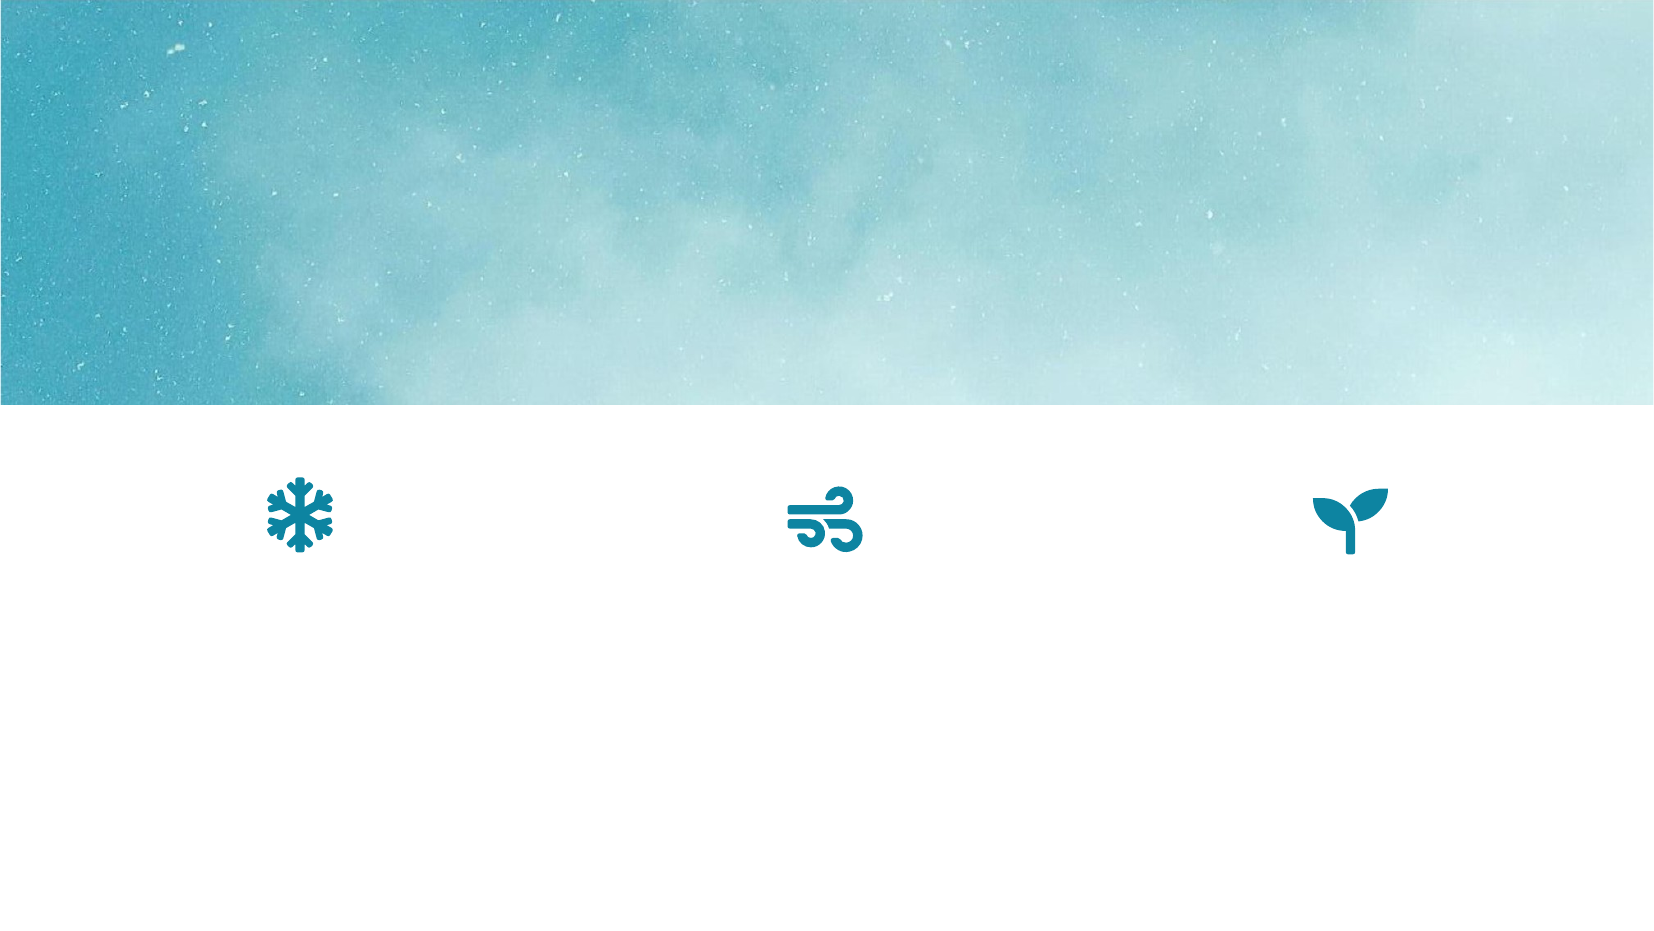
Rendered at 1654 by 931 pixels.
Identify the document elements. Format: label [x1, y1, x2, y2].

text_box [787, 519, 825, 548]
text_box [1349, 488, 1388, 522]
picture [2, 1, 1653, 405]
text_box [267, 477, 333, 553]
text_box [823, 519, 863, 553]
text_box [787, 486, 854, 515]
text_box [1312, 498, 1356, 555]
